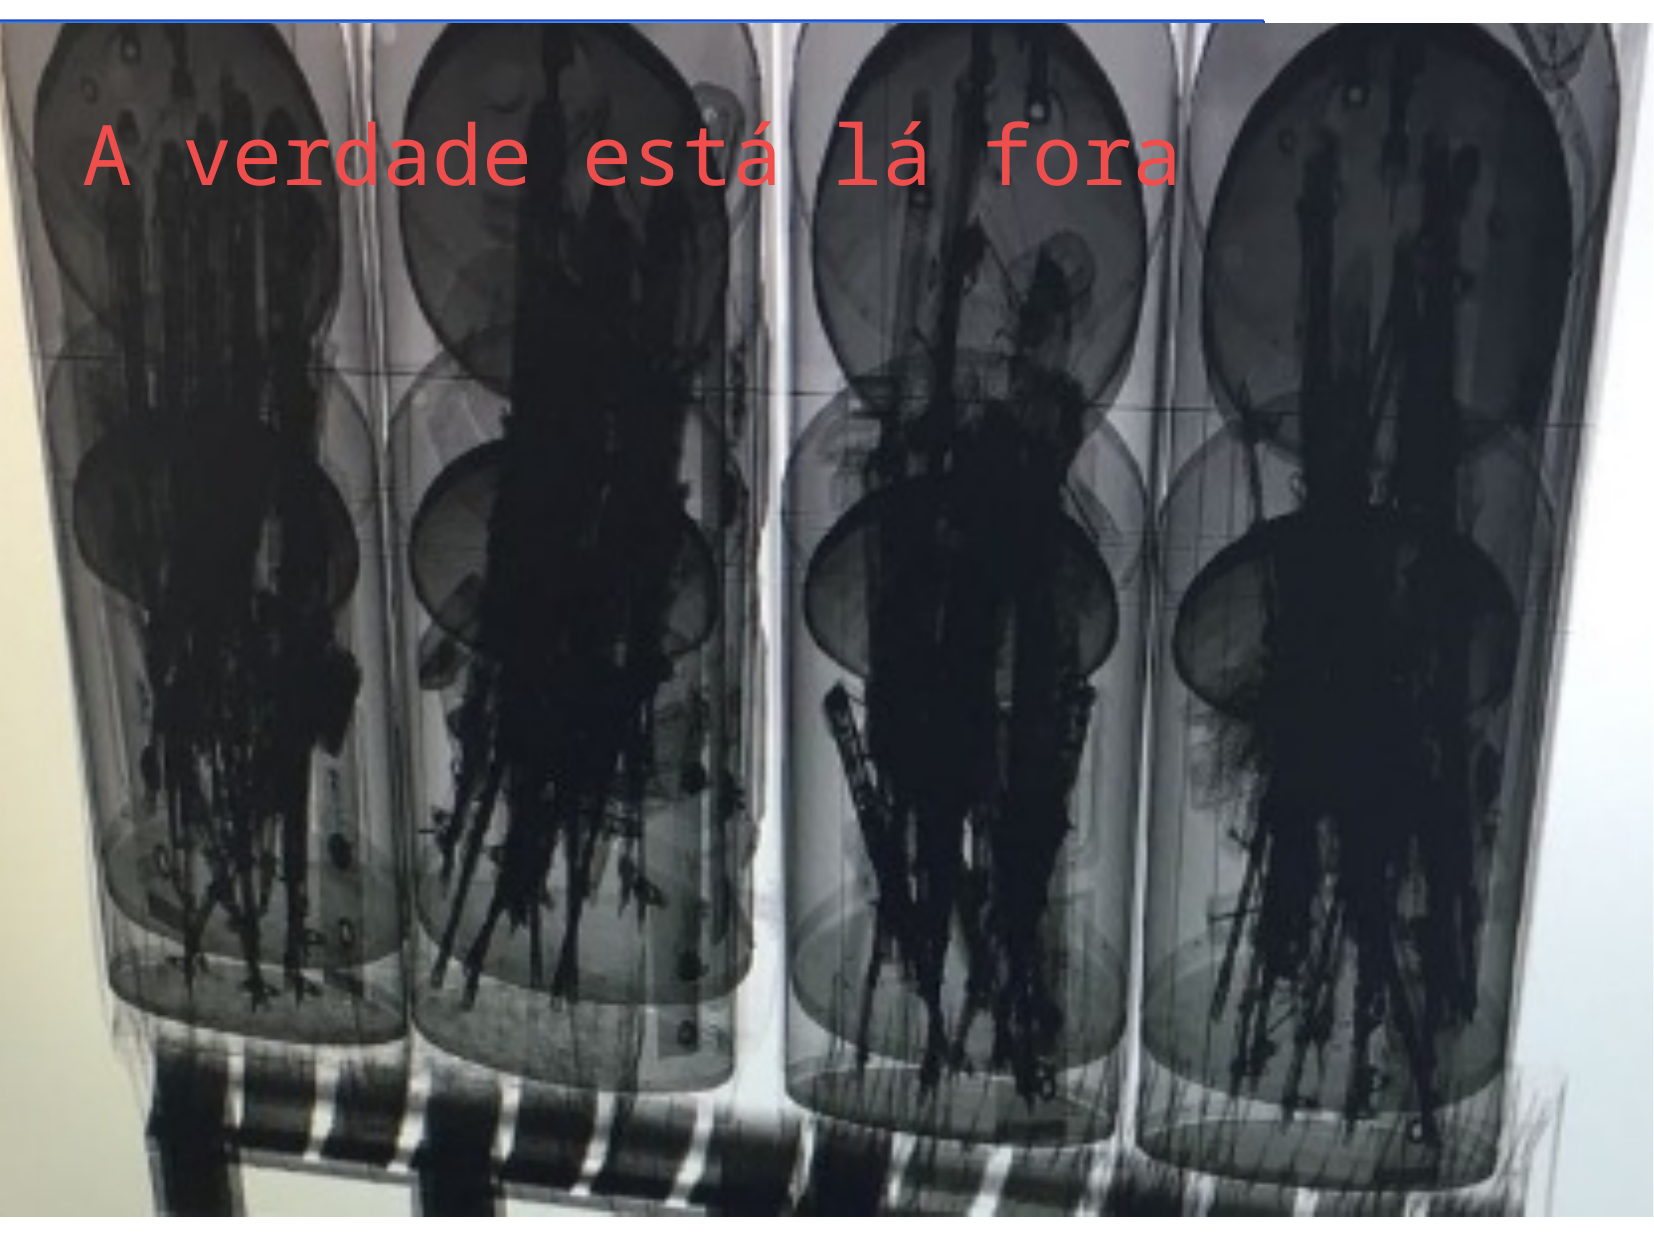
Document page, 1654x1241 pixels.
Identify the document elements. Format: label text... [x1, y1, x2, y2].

picture [0, 23, 1654, 1217]
title A verdade está lá fora [82, 49, 1571, 257]
